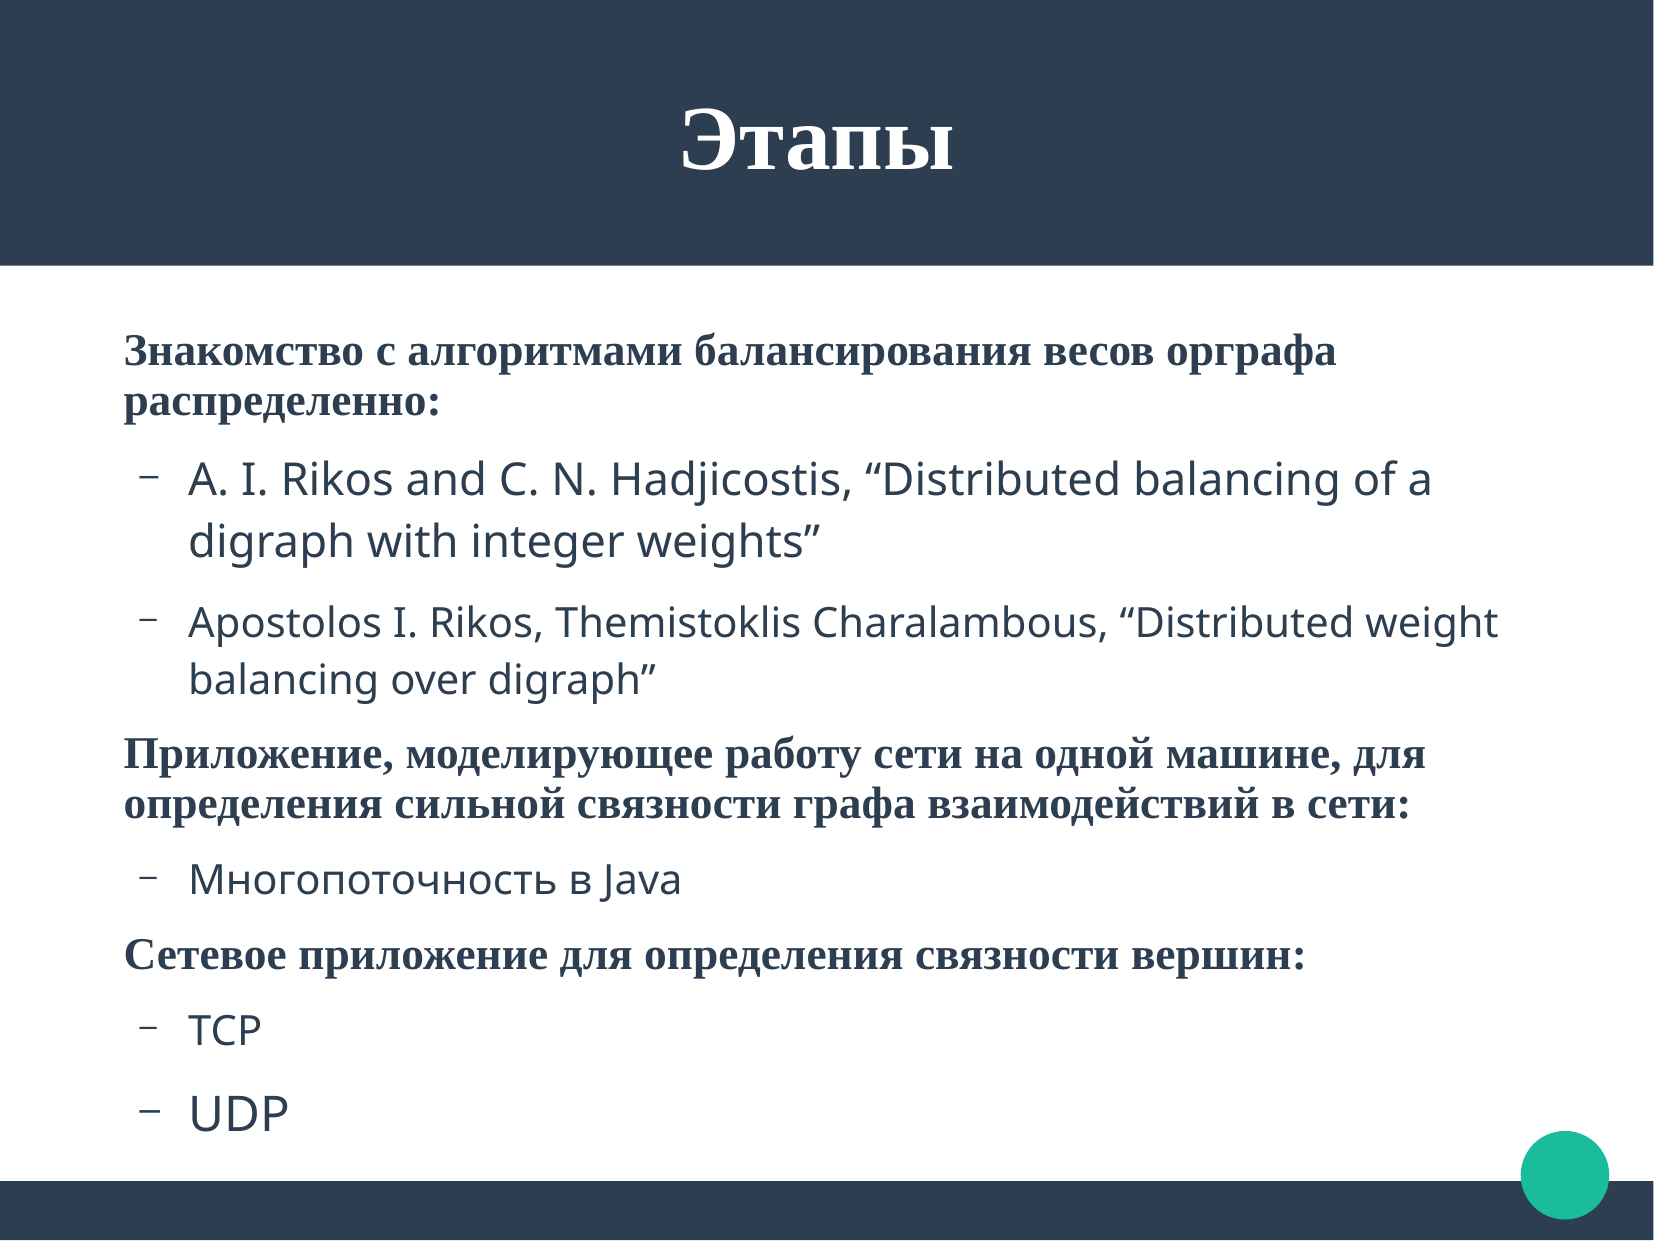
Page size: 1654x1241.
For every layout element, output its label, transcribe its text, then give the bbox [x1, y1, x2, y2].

title Этапы [677, 60, 976, 218]
list Знакомство с алгоритмами балансирования весов орграфа распределенно: A. I. Rikos and C. N. Hadjicostis, “Distributed balancing of a digraph with integer weights” Apostolos I. Rikos, Themistoklis Charalambous, “Distributed weight balancing over digraph” Приложение, моделирующее работу сети на одной машине, для определения сильной связности графа взаимодействий в сети: Многопоточность в Java Сетевое приложение для определения связности вершин: TCP UDP [59, 324, 1595, 1152]
